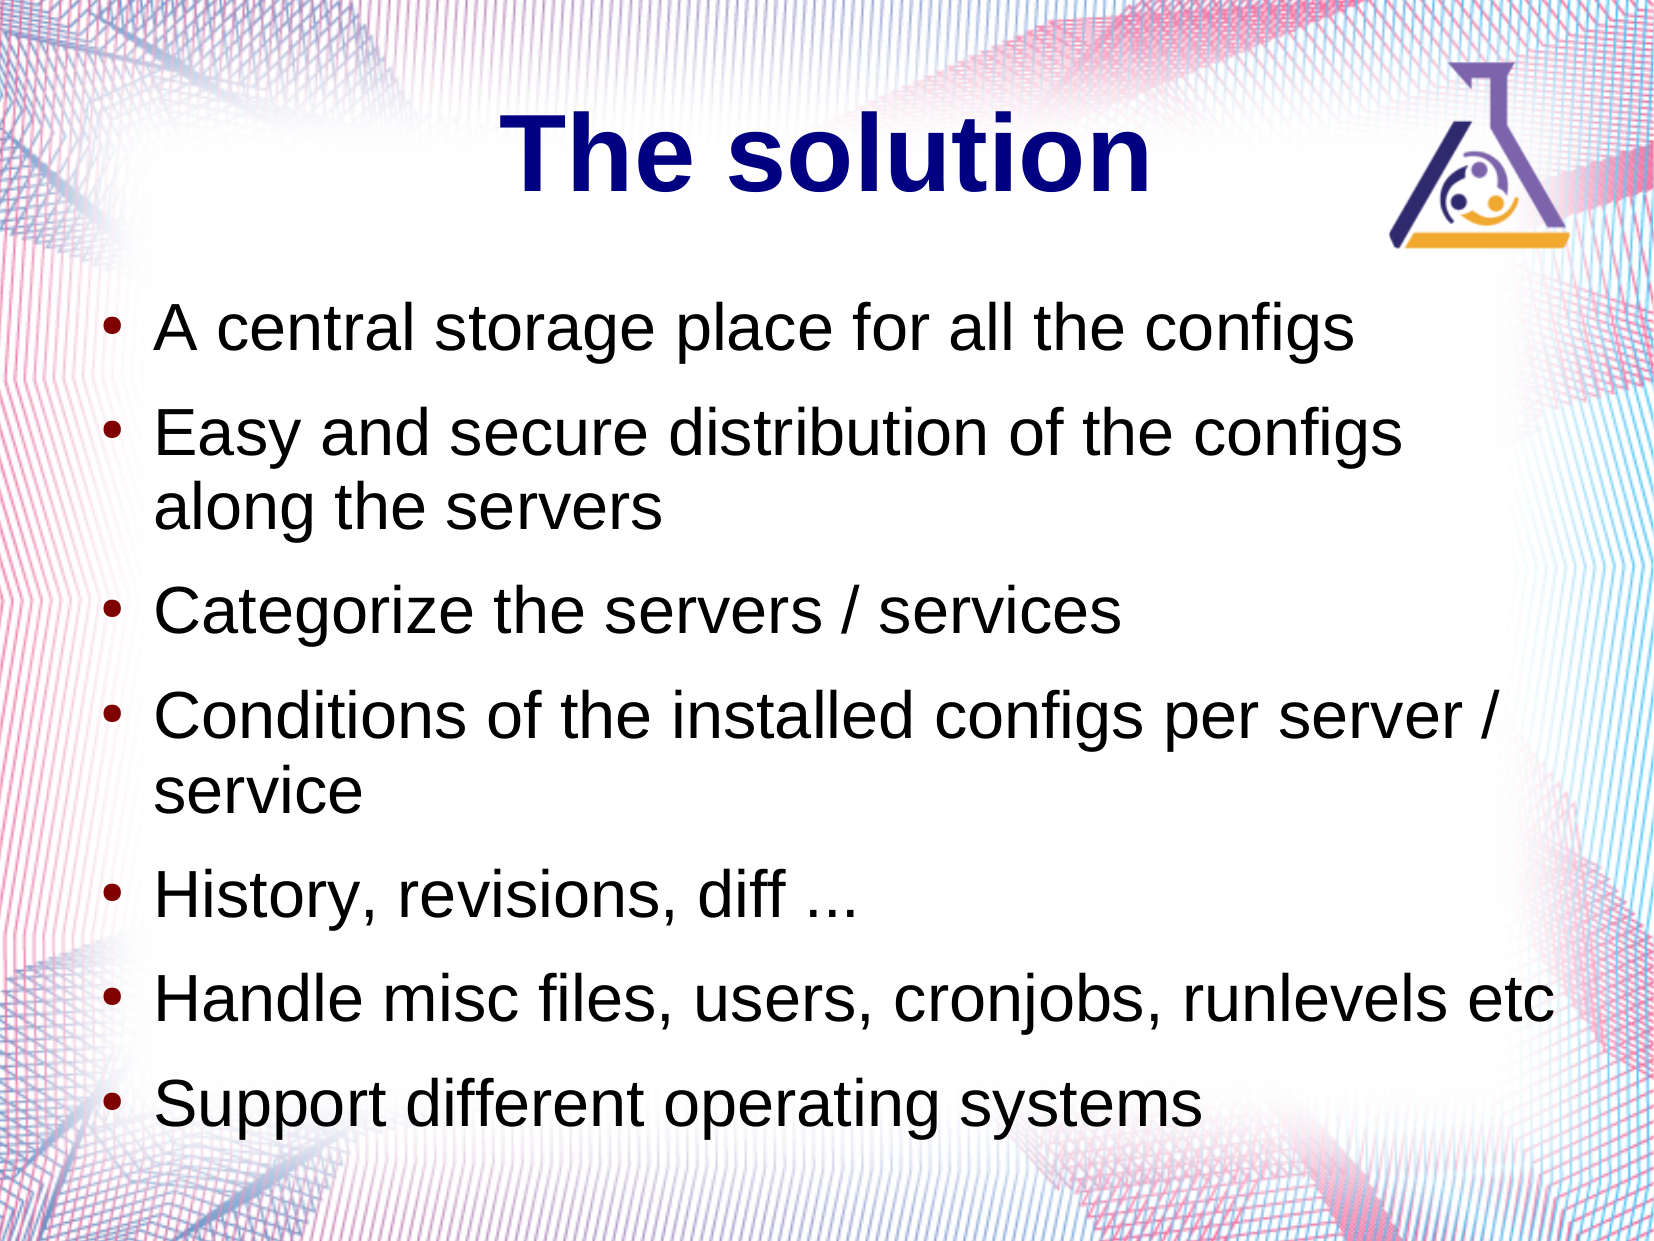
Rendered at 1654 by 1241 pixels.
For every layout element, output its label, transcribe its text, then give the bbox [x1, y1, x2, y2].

picture [0, 0, 1654, 1241]
title The solution [82, 49, 1571, 257]
list A central storage place for all the configs Easy and secure distribution of the configs along the servers Categorize the servers / services Conditions of the installed configs per server / service History, revisions, diff ... Handle misc files, users, cronjobs, runlevels etc Support different operating systems [82, 290, 1571, 1141]
